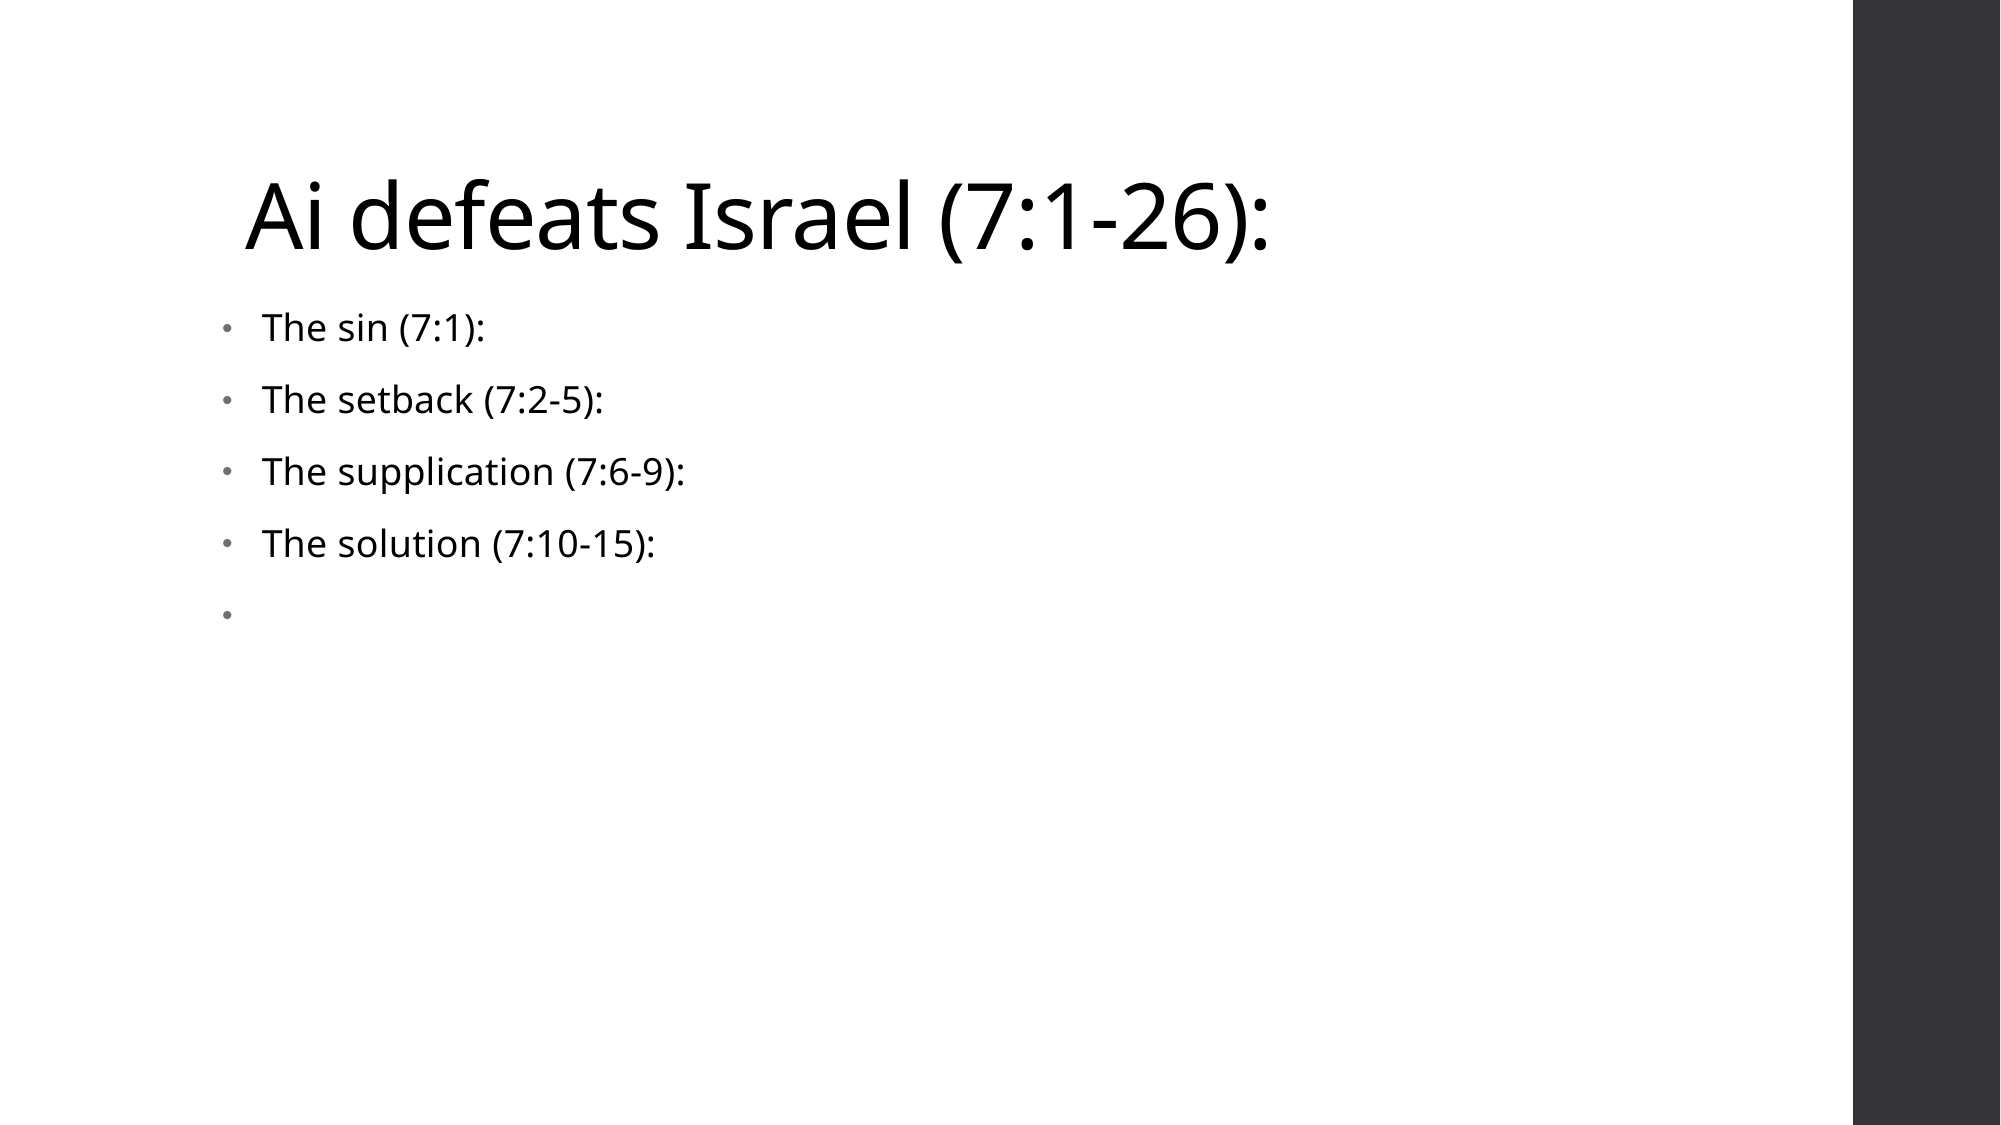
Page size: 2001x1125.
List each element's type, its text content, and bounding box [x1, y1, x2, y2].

title Ai defeats Israel (7:1-26): [206, 60, 1797, 278]
list The sin (7:1): The setback (7:2-5): The supplication (7:6-9): The solution (7:10-15): [206, 299, 1617, 1014]
